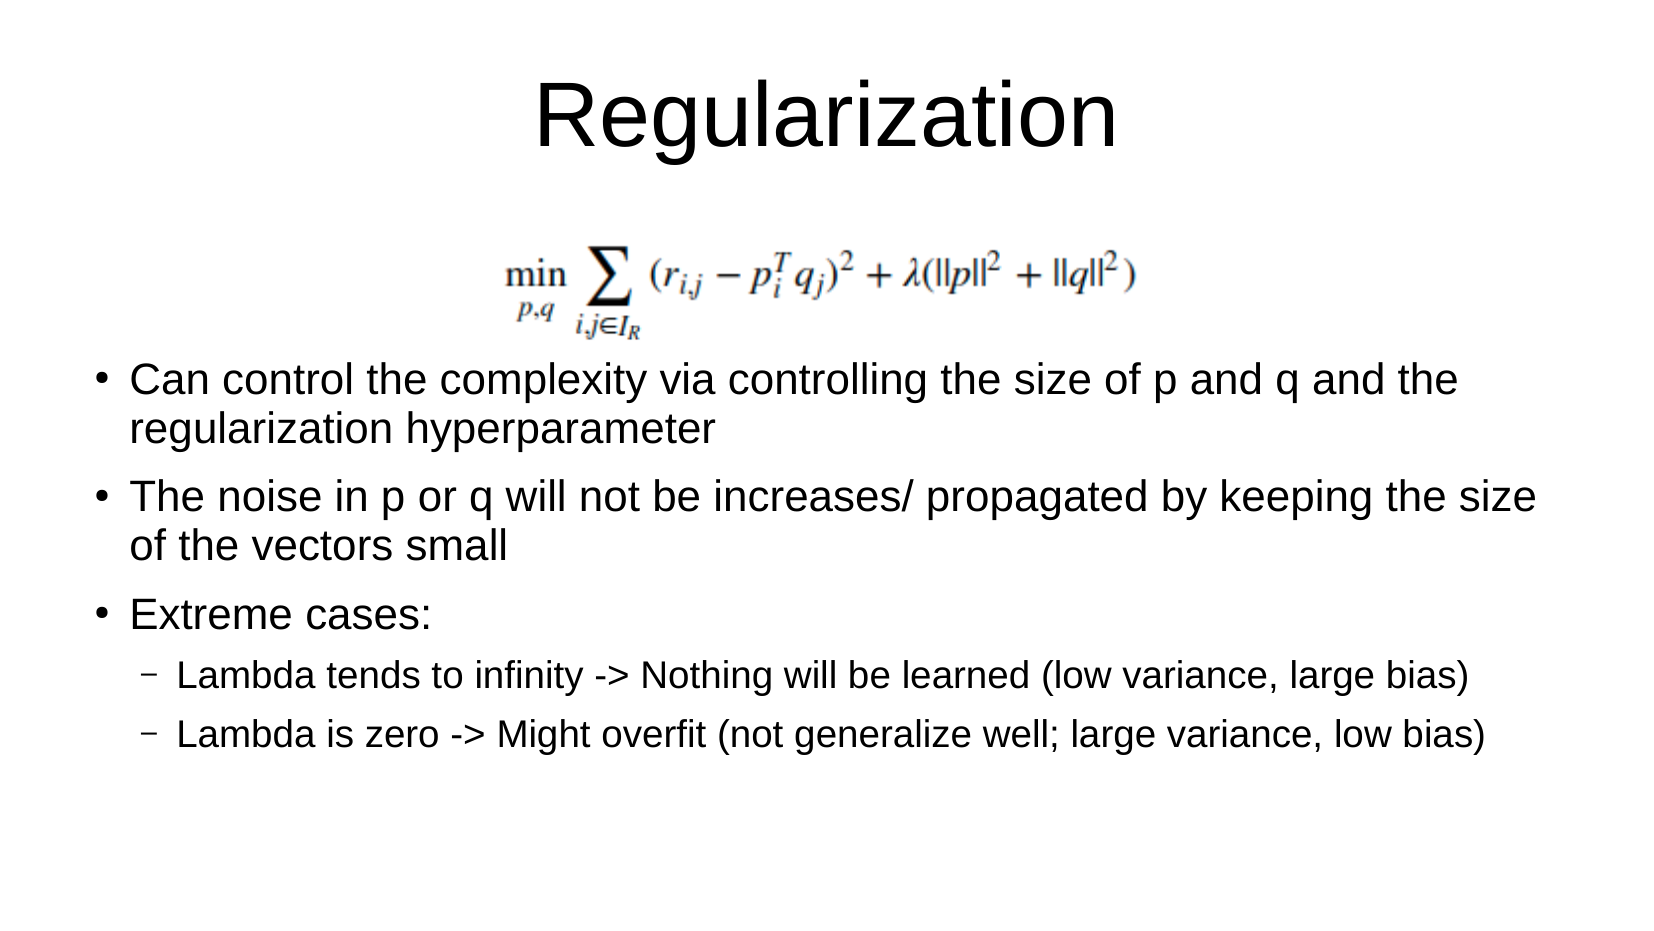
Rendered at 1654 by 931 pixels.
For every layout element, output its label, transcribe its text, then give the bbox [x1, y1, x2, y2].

title Regularization [82, 37, 1571, 193]
picture [468, 217, 1170, 346]
list Can control the complexity via controlling the size of p and q and the regularization hyperparameter The noise in p or q will not be increases/ propagated by keeping the size of the vectors small Extreme cases: Lambda tends to infinity -> Nothing will be learned (low variance, large bias) Lambda is zero -> Might overfit (not generalize well; large variance, low bias) [82, 217, 1571, 758]
